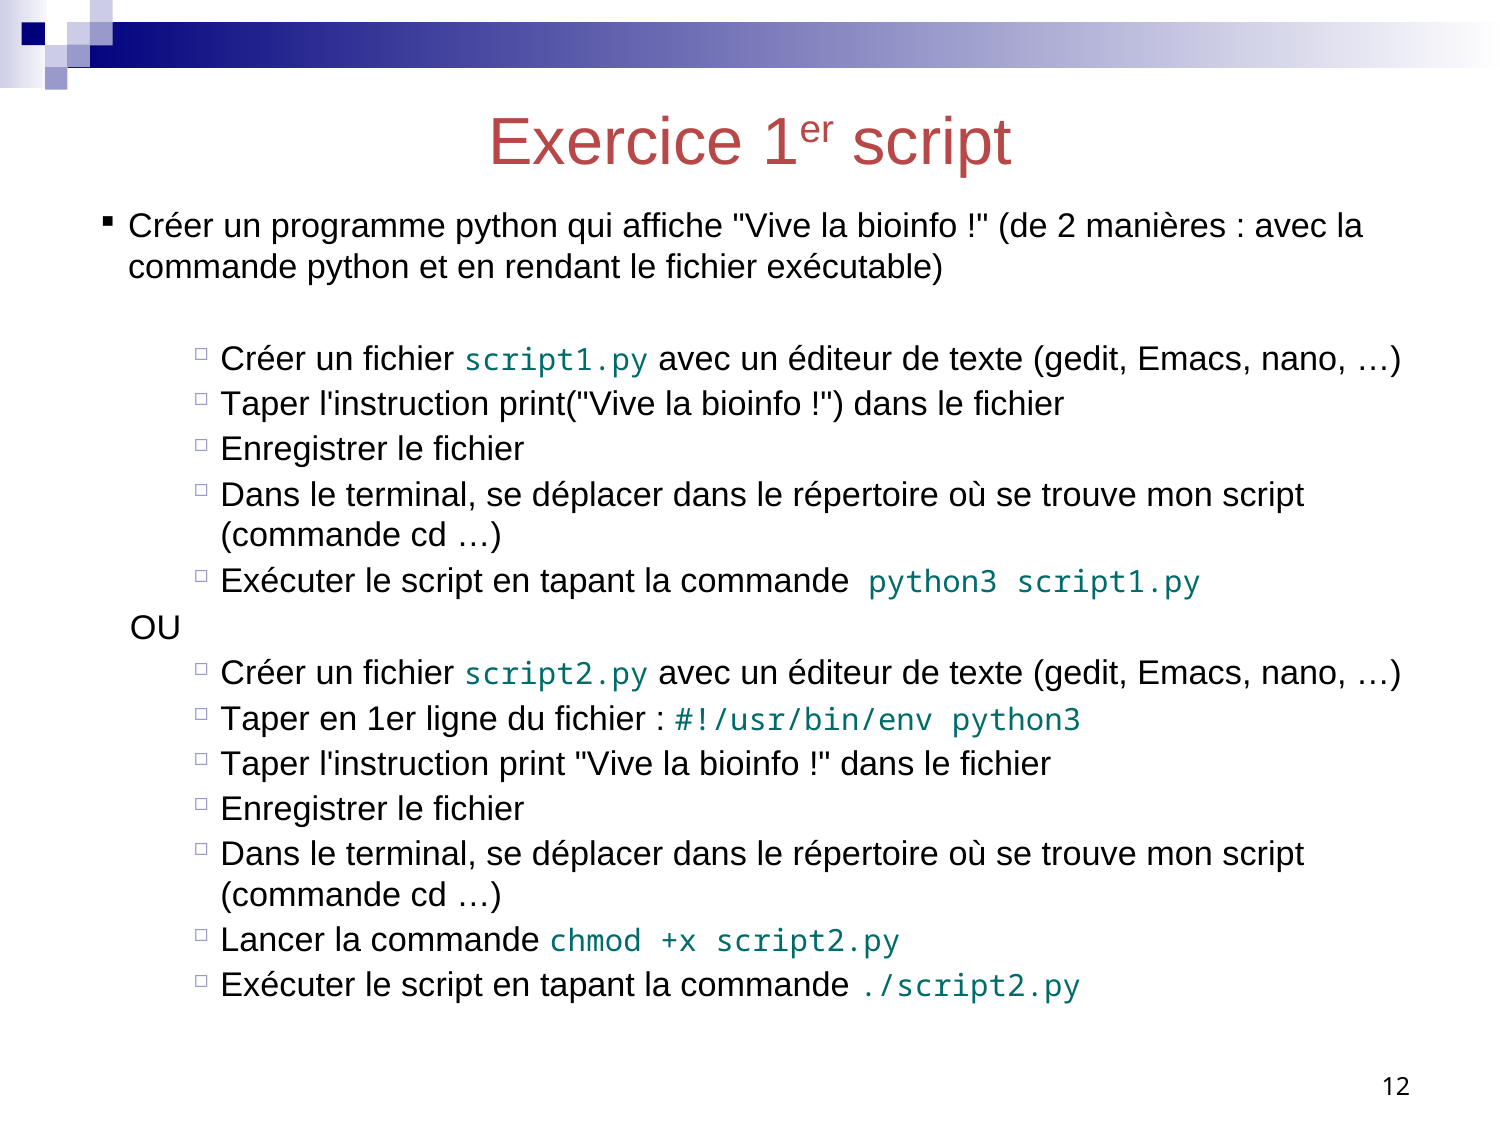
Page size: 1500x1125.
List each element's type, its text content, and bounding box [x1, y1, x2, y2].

list Créer un programme python qui affiche "Vive la bioinfo !" (de 2 manières : avec la commande python et en rendant le fichier exécutable) Créer un fichier script1.py avec un éditeur de texte (gedit, Emacs, nano, …) Taper l'instruction print("Vive la bioinfo !") dans le fichier Enregistrer le fichier Dans le terminal, se déplacer dans le répertoire où se trouve mon script (commande cd …) Exécuter le script en tapant la commande python3 script1.py OU Créer un fichier script2.py avec un éditeur de texte (gedit, Emacs, nano, …) Taper en 1er ligne du fichier : #!/usr/bin/env python3 Taper l'instruction print "Vive la bioinfo !" dans le fichier Enregistrer le fichier Dans le terminal, se déplacer dans le répertoire où se trouve mon script (commande cd …) Lancer la commande chmod +x script2.py Exécuter le script en tapant la commande ./script2.py [86, 195, 1475, 1028]
title Exercice 1er script [75, 69, 1426, 207]
